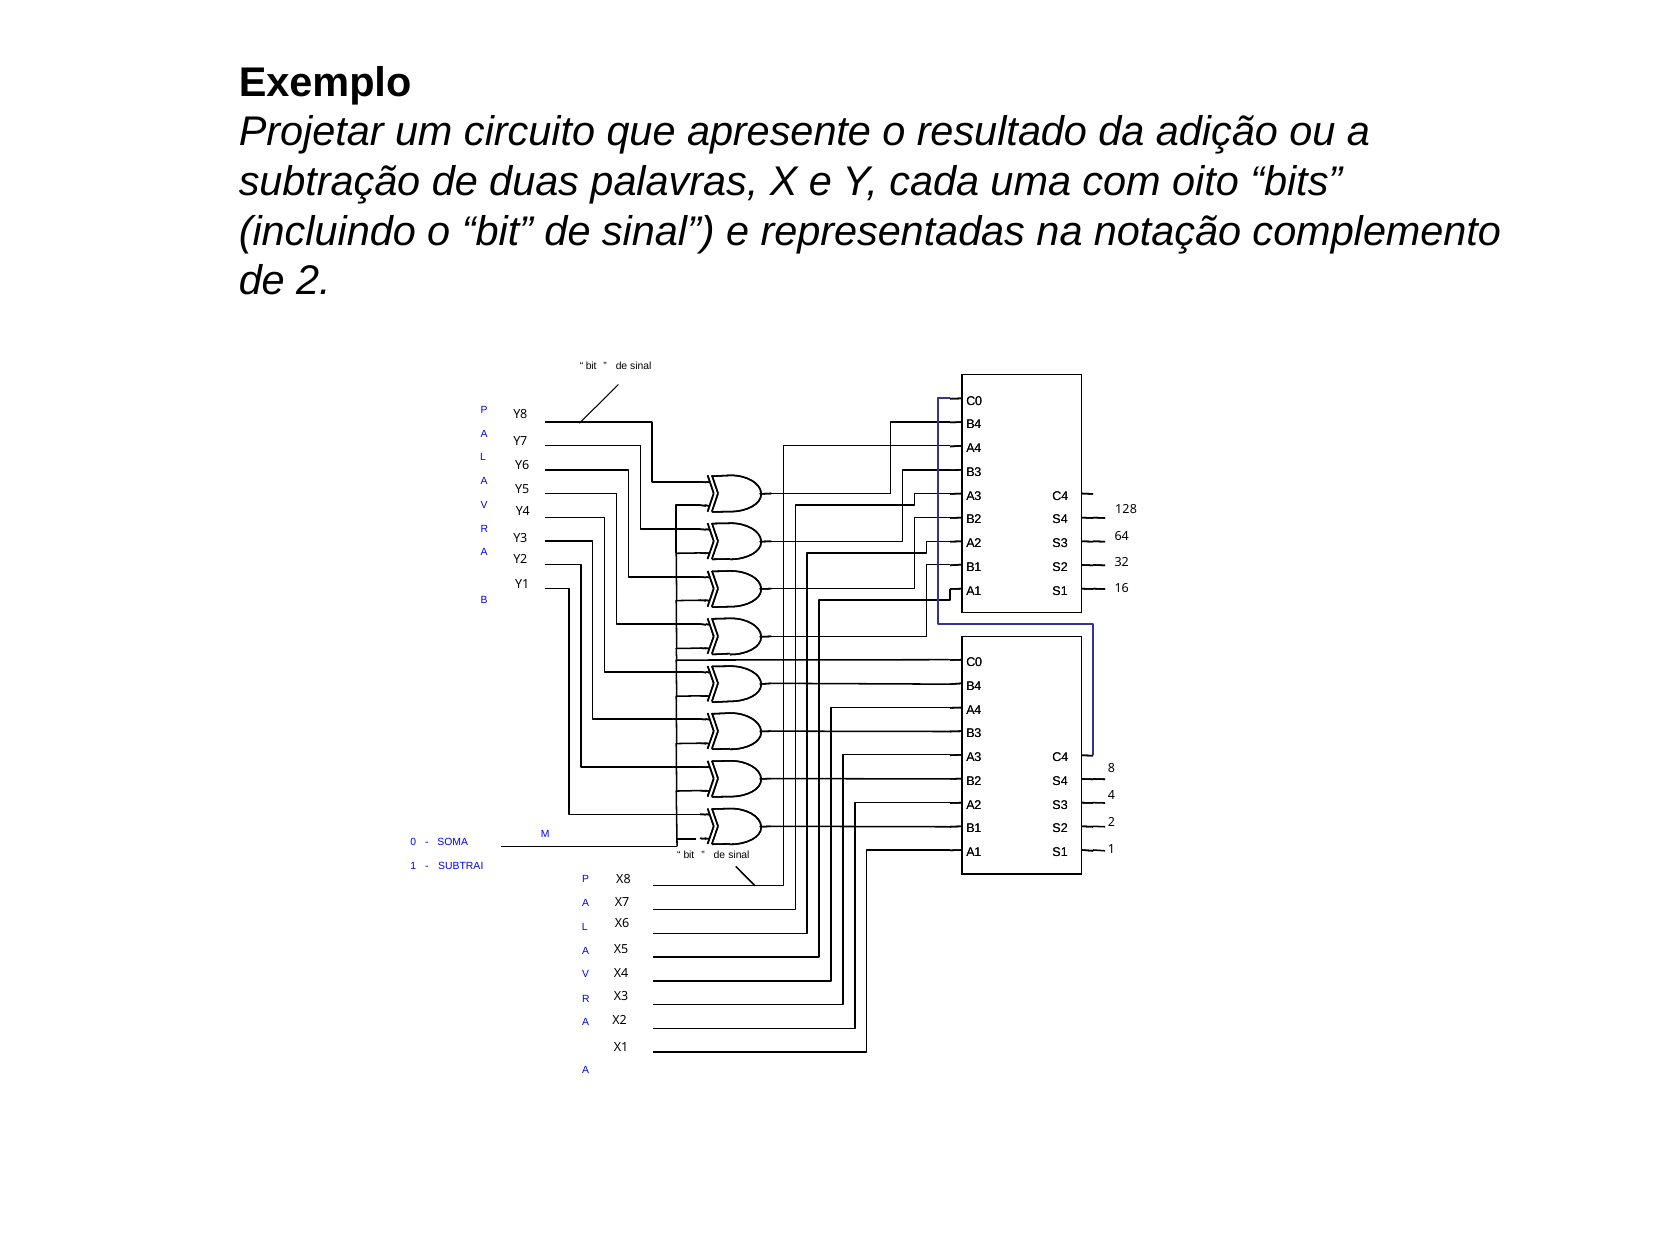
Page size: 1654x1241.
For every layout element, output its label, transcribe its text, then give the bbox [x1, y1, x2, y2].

text_box Y6 [515, 456, 530, 472]
text_box bit [683, 848, 695, 861]
text_box Y2 [513, 551, 528, 567]
text_box V [582, 967, 590, 981]
text_box P [480, 402, 488, 416]
text_box X3 [614, 987, 629, 1003]
text_box A [582, 1062, 590, 1076]
text_box A [480, 426, 488, 440]
text_box - [425, 858, 429, 872]
text_box de sinal [713, 848, 750, 861]
text_box 8 [1107, 760, 1116, 776]
text_box C4 [1052, 749, 1069, 765]
text_box ” [701, 848, 705, 861]
text_box 16 [1114, 580, 1130, 596]
text_box X5 [614, 940, 629, 956]
text_box C0 [966, 653, 983, 670]
text_box 1 [1107, 840, 1116, 856]
text_box S2 [1052, 820, 1068, 836]
text_box Y3 [513, 530, 528, 546]
text_box X1 [614, 1038, 629, 1055]
text_box Exemplo Projetar um circuito que apresente o resultado da adição ou a subtração de duas palavras, X e Y, cada uma com oito “bits” (incluindo o “bit” de sinal”) e representadas na notação complemento de 2. [188, 46, 1517, 311]
text_box C4 [1052, 487, 1069, 503]
text_box A1 [966, 582, 982, 599]
text_box P [582, 872, 590, 885]
text_box A4 [966, 701, 982, 717]
text_box “ [579, 359, 584, 373]
text_box B2 [966, 511, 982, 527]
text_box 2 [1107, 814, 1116, 830]
text_box B3 [966, 463, 982, 479]
text_box X4 [614, 964, 629, 980]
text_box Y4 [515, 503, 531, 519]
text_box B [480, 592, 488, 606]
text_box de sinal [615, 359, 652, 373]
text_box S1 [1052, 582, 1068, 599]
text_box - [425, 835, 429, 848]
text_box Y8 [513, 406, 528, 422]
text_box A [582, 896, 590, 909]
text_box L [480, 450, 487, 463]
text_box Y7 [513, 433, 528, 449]
text_box 4 [1107, 787, 1116, 803]
text_box X8 [616, 870, 631, 886]
text_box A [480, 545, 488, 558]
text_box B1 [966, 820, 982, 836]
text_box S4 [1052, 772, 1068, 788]
text_box B4 [966, 415, 982, 432]
text_box SUBTRAI [438, 858, 484, 872]
text_box 128 [1115, 500, 1138, 516]
text_box B1 [966, 558, 982, 574]
text_box B4 [966, 677, 982, 693]
text_box A [582, 1015, 590, 1028]
text_box SOMA [437, 835, 469, 848]
text_box 32 [1114, 553, 1130, 569]
text_box “ [677, 848, 681, 861]
text_box A [582, 944, 590, 957]
text_box Y1 [515, 576, 530, 592]
text_box S1 [1052, 843, 1068, 859]
text_box A3 [966, 487, 982, 503]
text_box A [480, 473, 488, 487]
text_box M [540, 827, 550, 841]
text_box X7 [614, 894, 630, 910]
text_box X6 [614, 914, 630, 931]
text_box R [582, 991, 590, 1005]
text_box 64 [1114, 527, 1130, 543]
text_box S3 [1052, 534, 1068, 550]
text_box C0 [966, 392, 983, 408]
text_box B3 [966, 725, 982, 741]
text_box S4 [1052, 511, 1068, 527]
text_box A3 [966, 749, 982, 765]
text_box L [581, 920, 588, 933]
text_box X2 [612, 1011, 627, 1027]
text_box S3 [1052, 796, 1068, 813]
text_box bit [585, 359, 597, 373]
text_box A2 [966, 534, 982, 550]
text_box S2 [1052, 558, 1068, 574]
text_box A4 [966, 439, 982, 455]
text_box 0 [410, 835, 420, 848]
text_box A1 [966, 843, 982, 859]
text_box R [480, 521, 489, 535]
text_box V [480, 497, 488, 511]
text_box A2 [966, 796, 982, 813]
text_box 1 [410, 858, 420, 872]
text_box B2 [966, 772, 982, 788]
text_box ” [603, 359, 607, 373]
text_box Y5 [515, 481, 530, 497]
